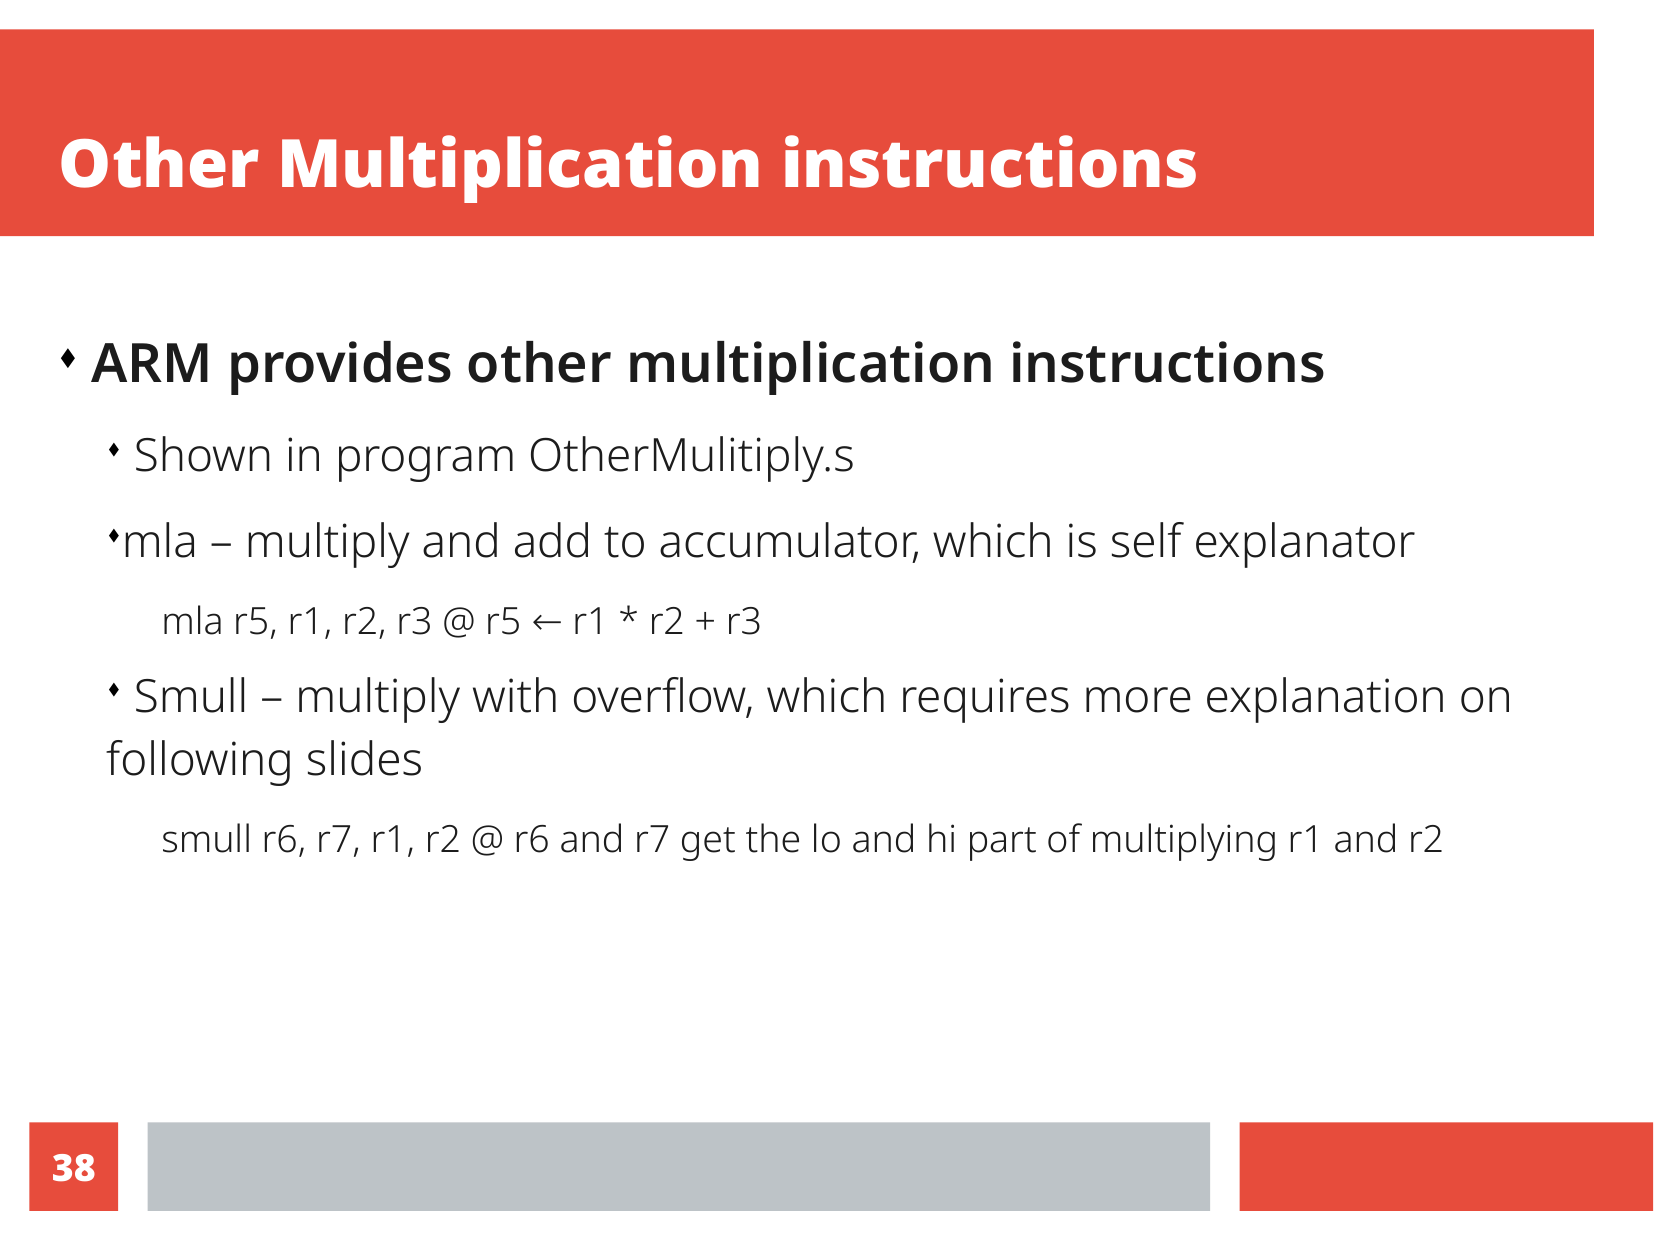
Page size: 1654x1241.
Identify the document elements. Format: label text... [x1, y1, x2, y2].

list ARM provides other multiplication instructions Shown in program OtherMulitiply.s mla – multiply and add to accumulator, which is self explanator mla r5, r1, r2, r3 @ r5 ← r1 * r2 + r3 Smull – multiply with overflow, which requires more explanation on following slides smull r6, r7, r1, r2 @ r6 and r7 get the lo and hi part of multiplying r1 and r2 [58, 324, 1565, 1093]
title Other Multiplication instructions [58, 59, 1594, 207]
